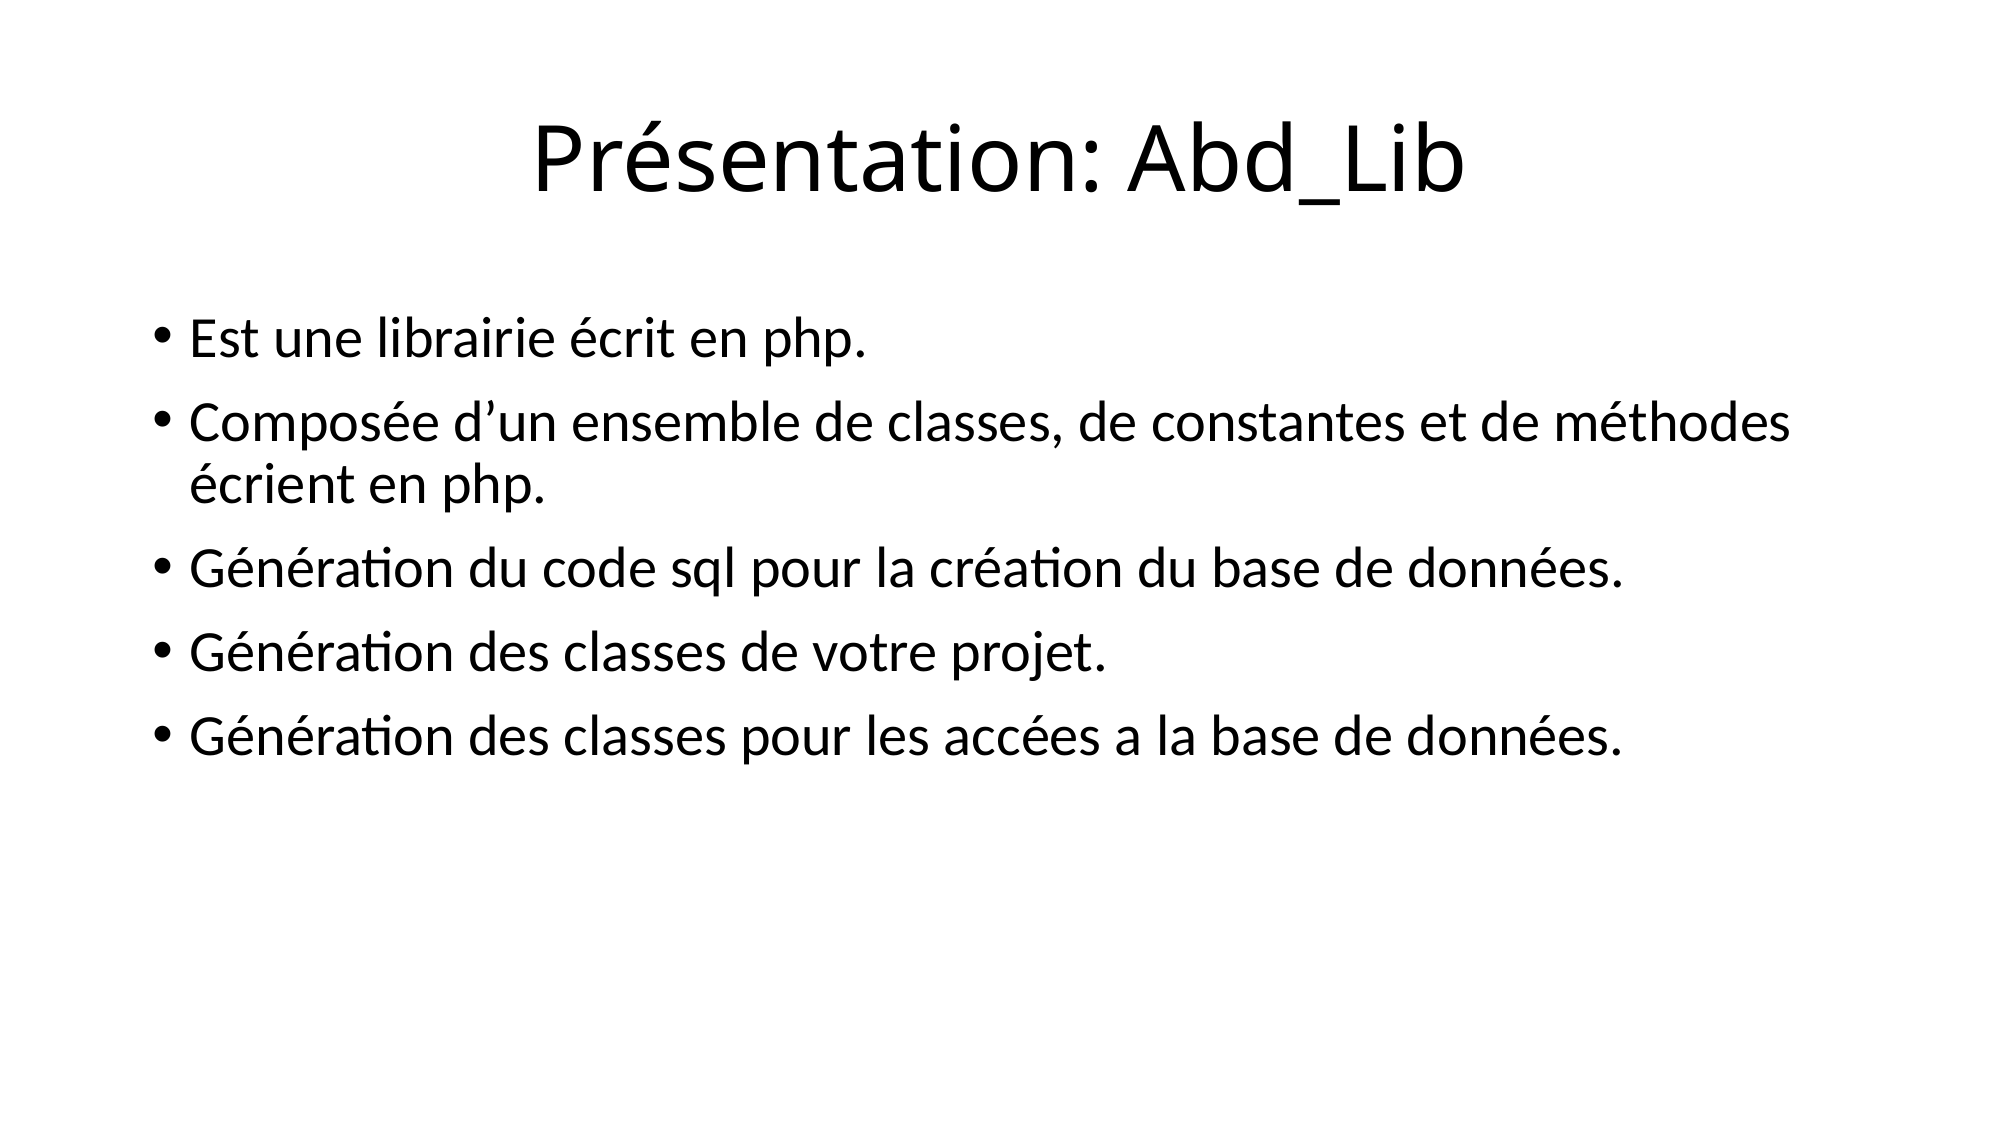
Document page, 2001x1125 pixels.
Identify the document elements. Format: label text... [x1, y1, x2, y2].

list Est une librairie écrit en php. Composée d’un ensemble de classes, de constantes et de méthodes écrient en php. Génération du code sql pour la création du base de données. Génération des classes de votre projet. Génération des classes pour les accées a la base de données. [137, 299, 1863, 837]
title Présentation: Abd_Lib [137, 59, 1863, 264]
